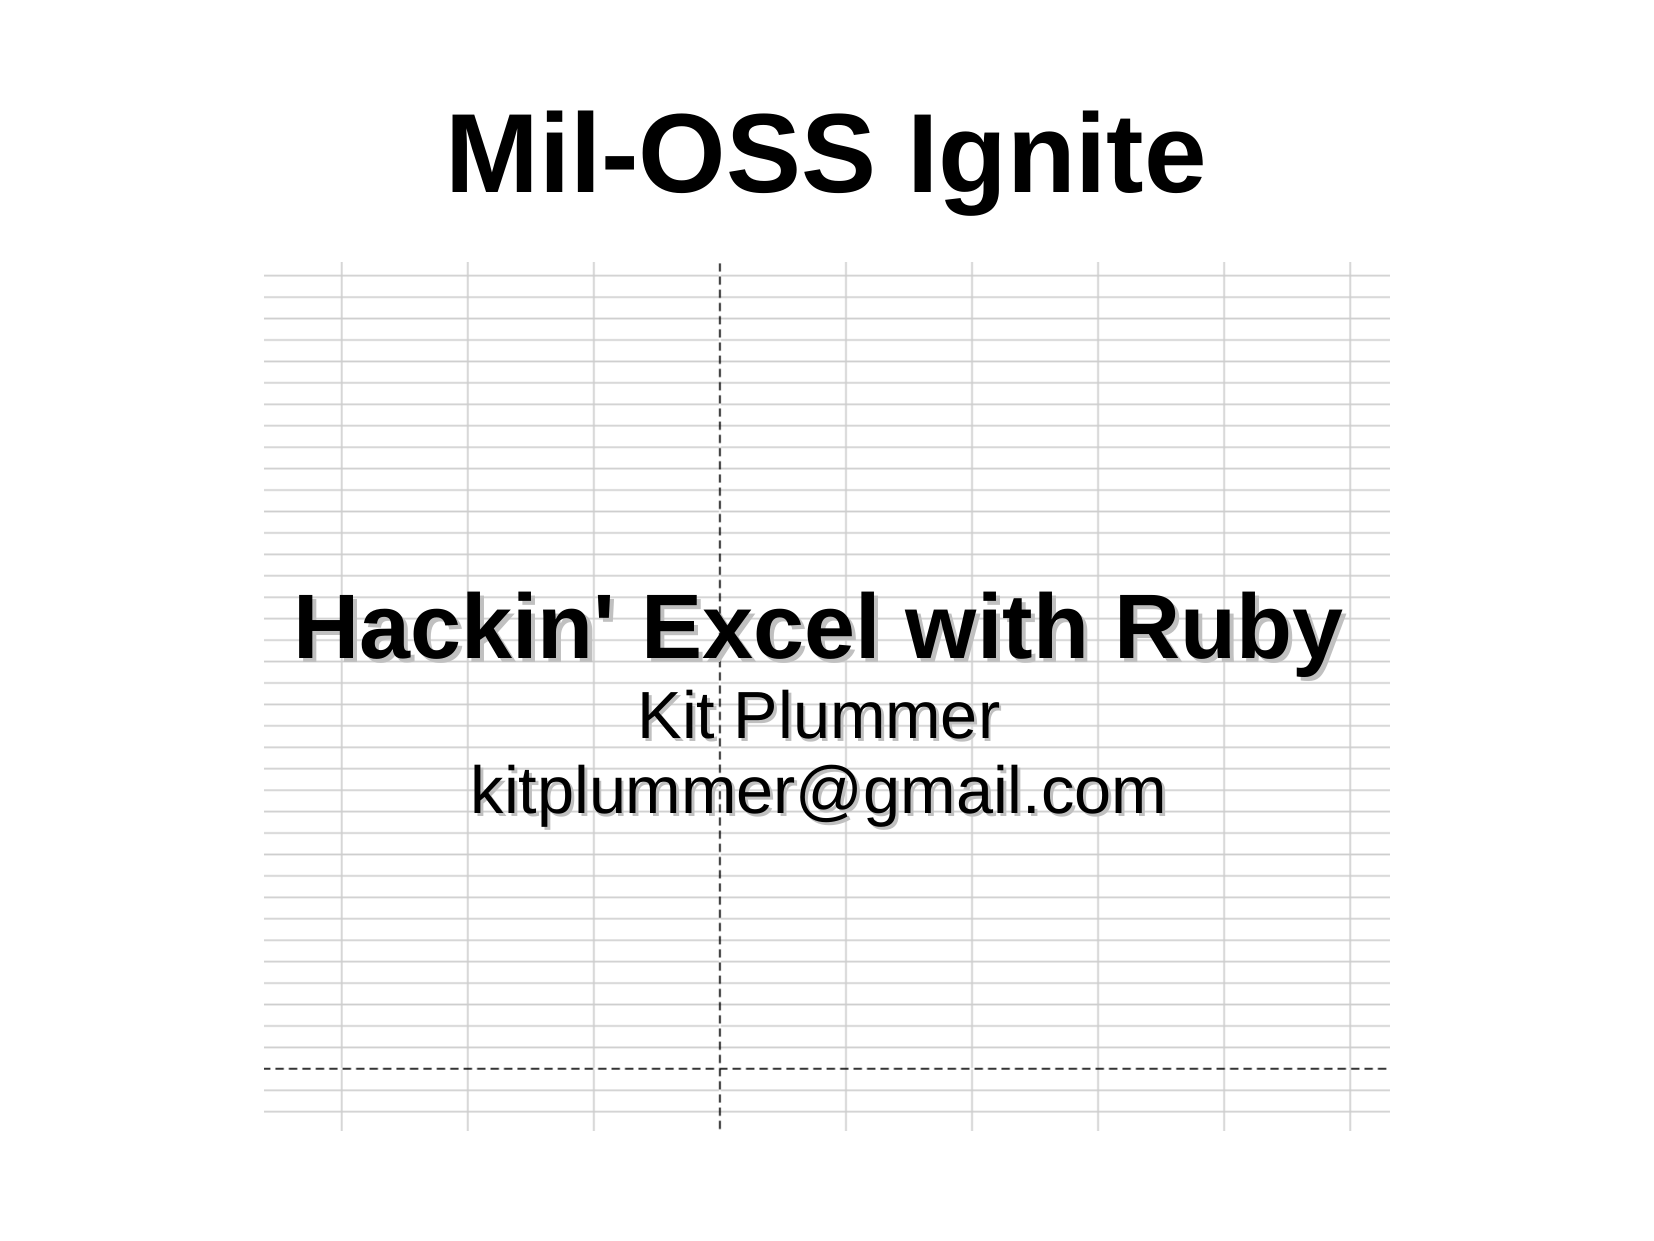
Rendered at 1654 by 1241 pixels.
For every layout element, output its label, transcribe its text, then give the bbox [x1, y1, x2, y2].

subtitle Hackin' Excel with Ruby Kit Plummer kitplummer@gmail.com [75, 300, 1564, 1104]
title Mil-OSS Ignite [82, 56, 1571, 250]
picture [264, 262, 1390, 300]
picture [264, 1104, 1390, 1131]
